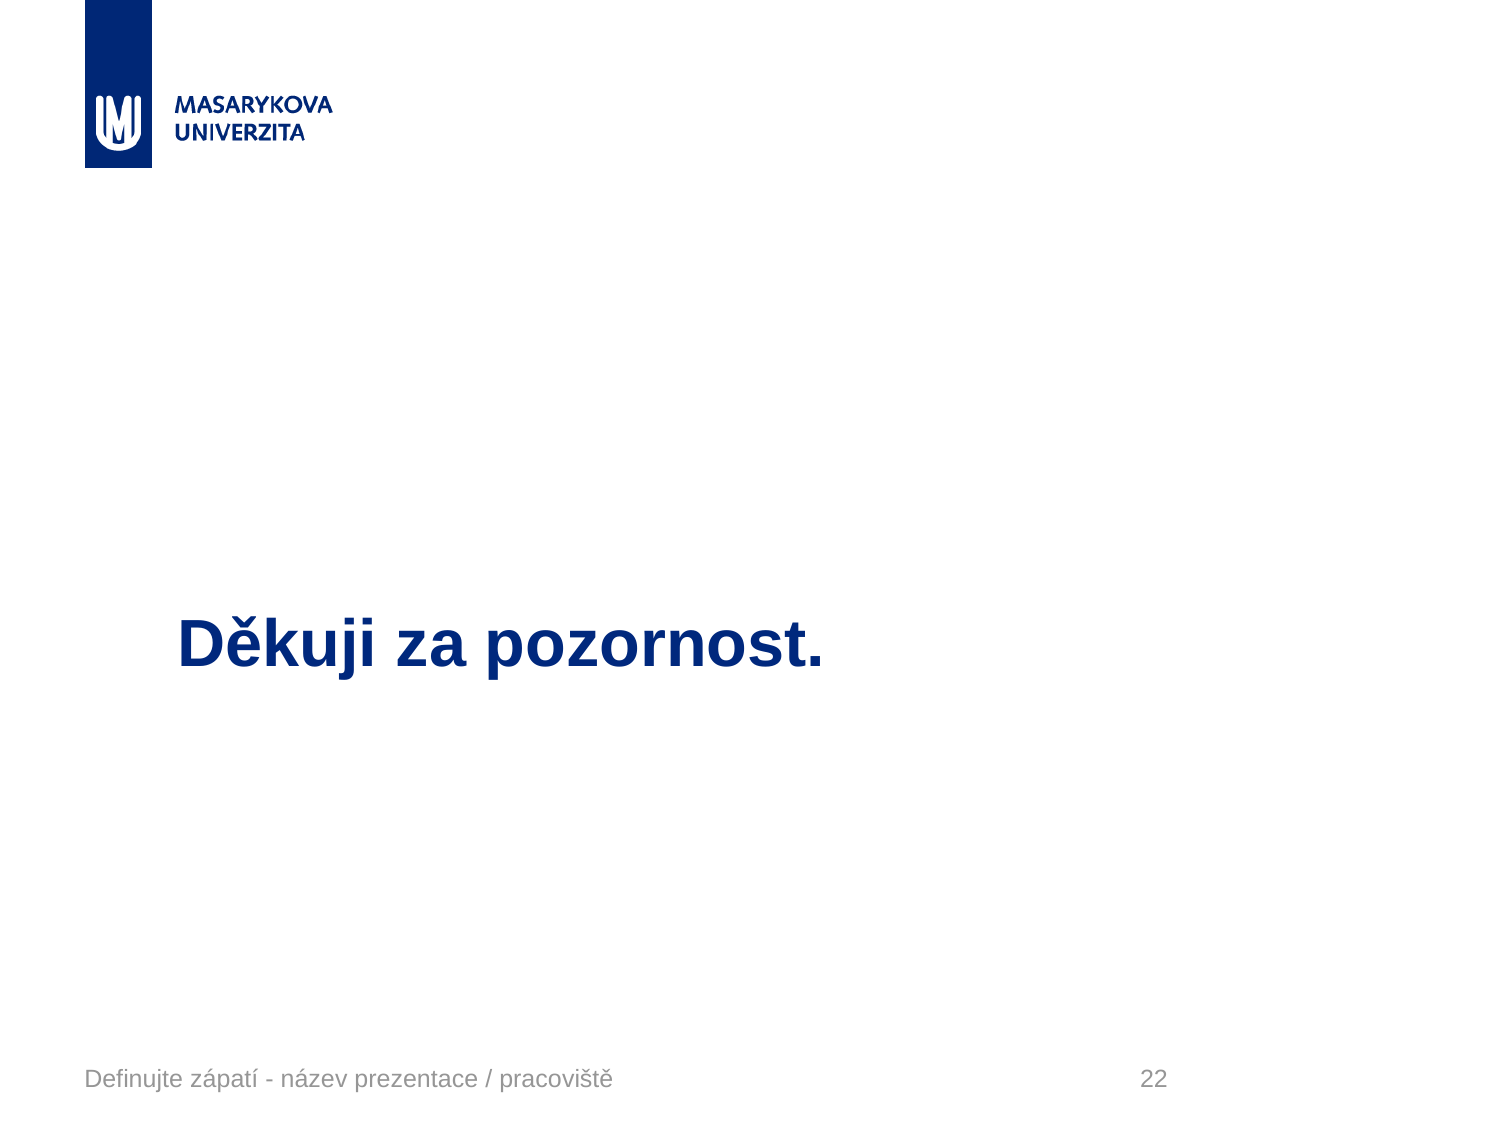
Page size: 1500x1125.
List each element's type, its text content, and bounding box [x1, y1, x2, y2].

text_box 22 [1125, 1025, 1428, 1101]
text_box Definujte zápatí - název prezentace / pracoviště [69, 1025, 1104, 1101]
title Děkuji za pozornost. [177, 420, 1411, 858]
